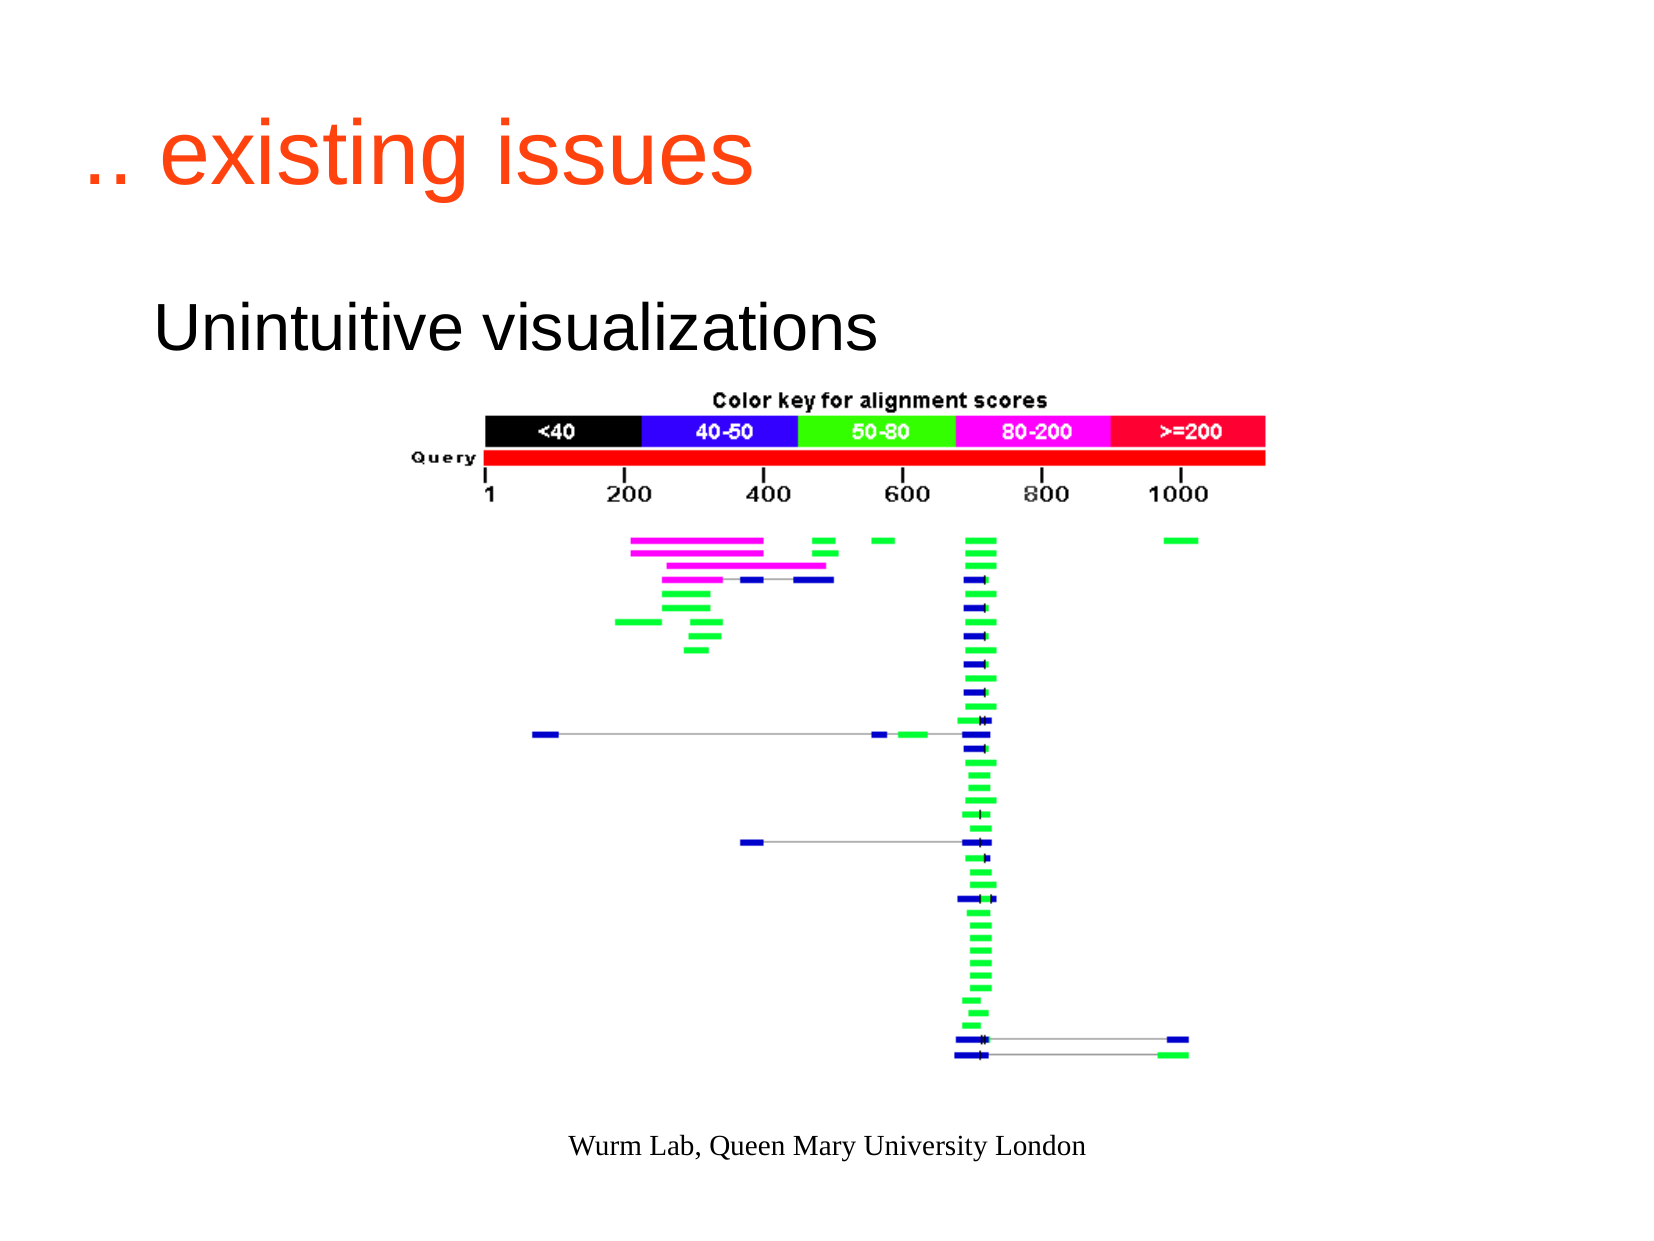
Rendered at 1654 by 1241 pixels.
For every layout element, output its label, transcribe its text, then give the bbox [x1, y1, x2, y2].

title .. existing issues [82, 49, 1571, 257]
list Unintuitive visualizations [82, 290, 1571, 1010]
picture [398, 391, 1272, 1066]
